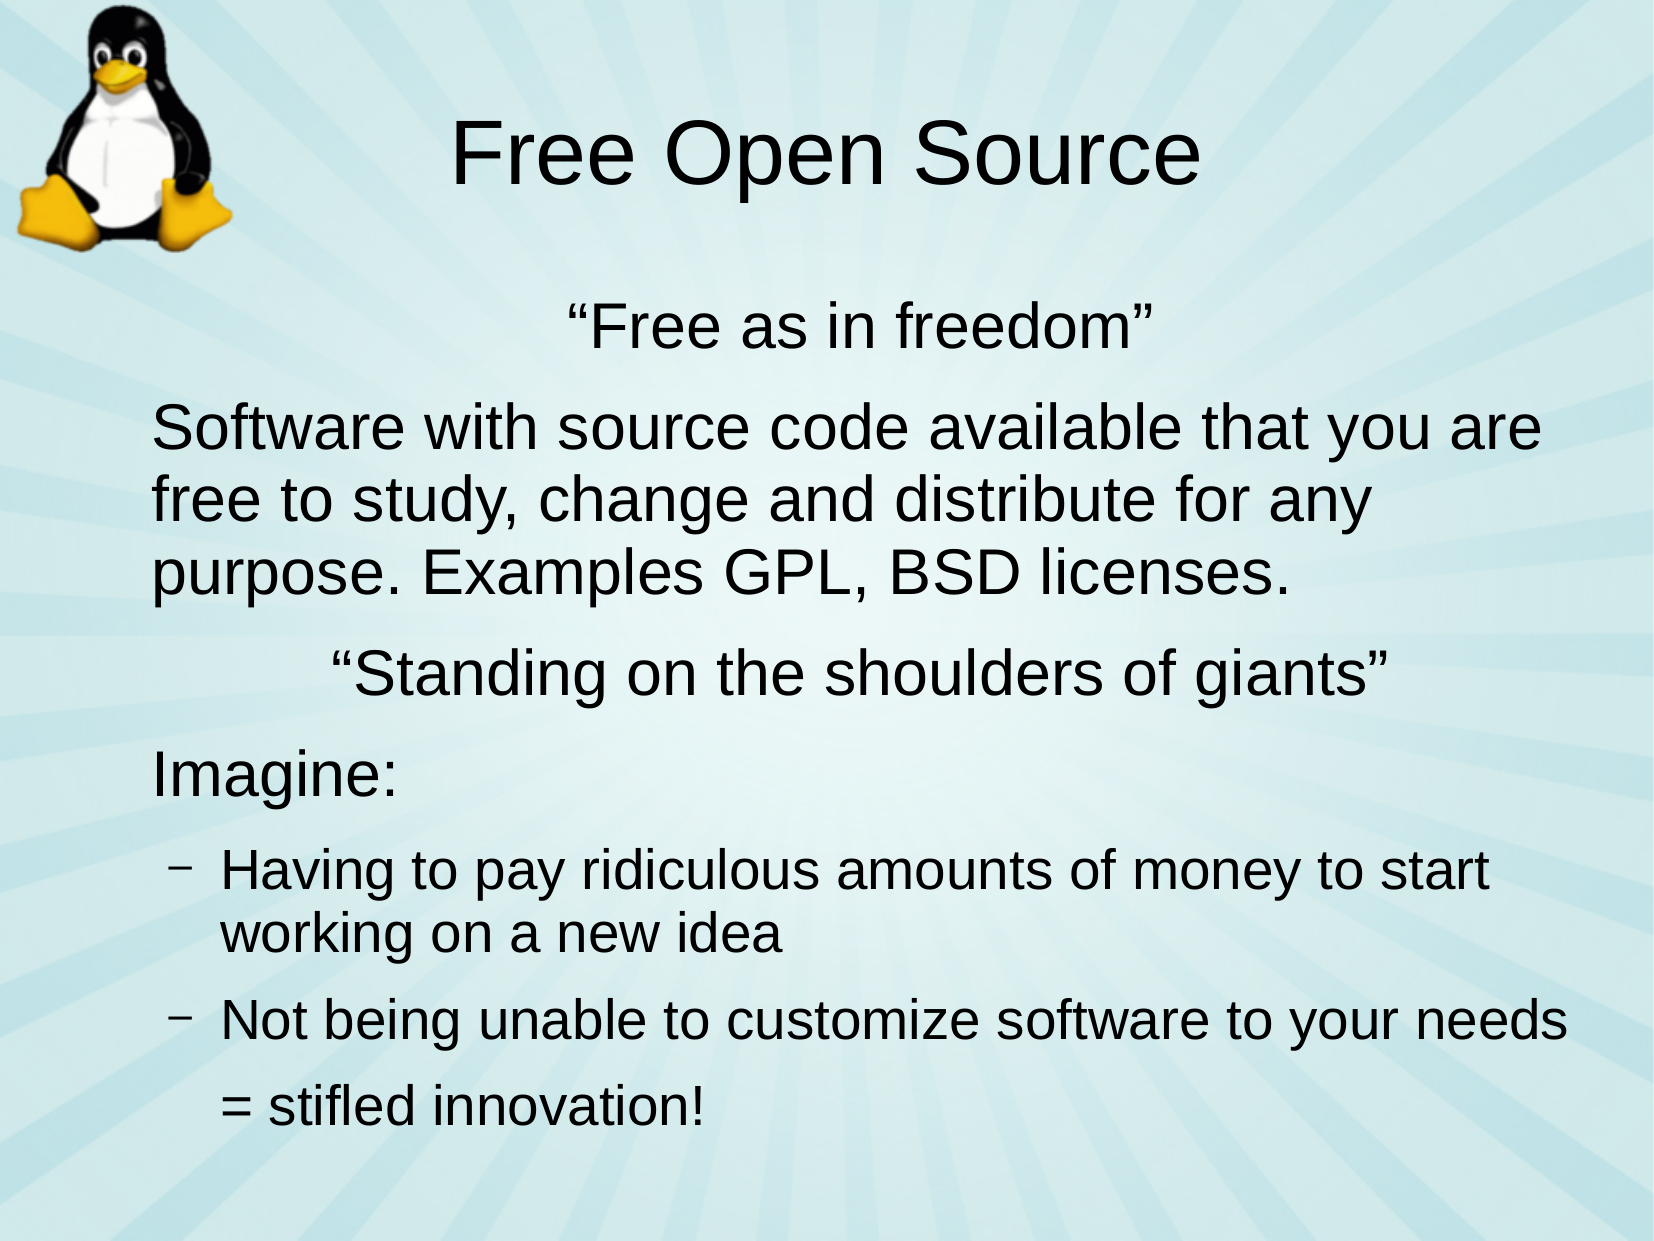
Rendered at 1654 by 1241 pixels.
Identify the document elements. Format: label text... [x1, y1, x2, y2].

title Free Open Source [82, 49, 1571, 257]
list “Free as in freedom” Software with source code available that you are free to study, change and distribute for any purpose. Examples GPL, BSD licenses. “Standing on the shoulders of giants” Imagine: Having to pay ridiculous amounts of money to start working on a new idea Not being unable to customize software to your needs = stifled innovation! [82, 290, 1571, 1156]
picture [0, 0, 1654, 1241]
